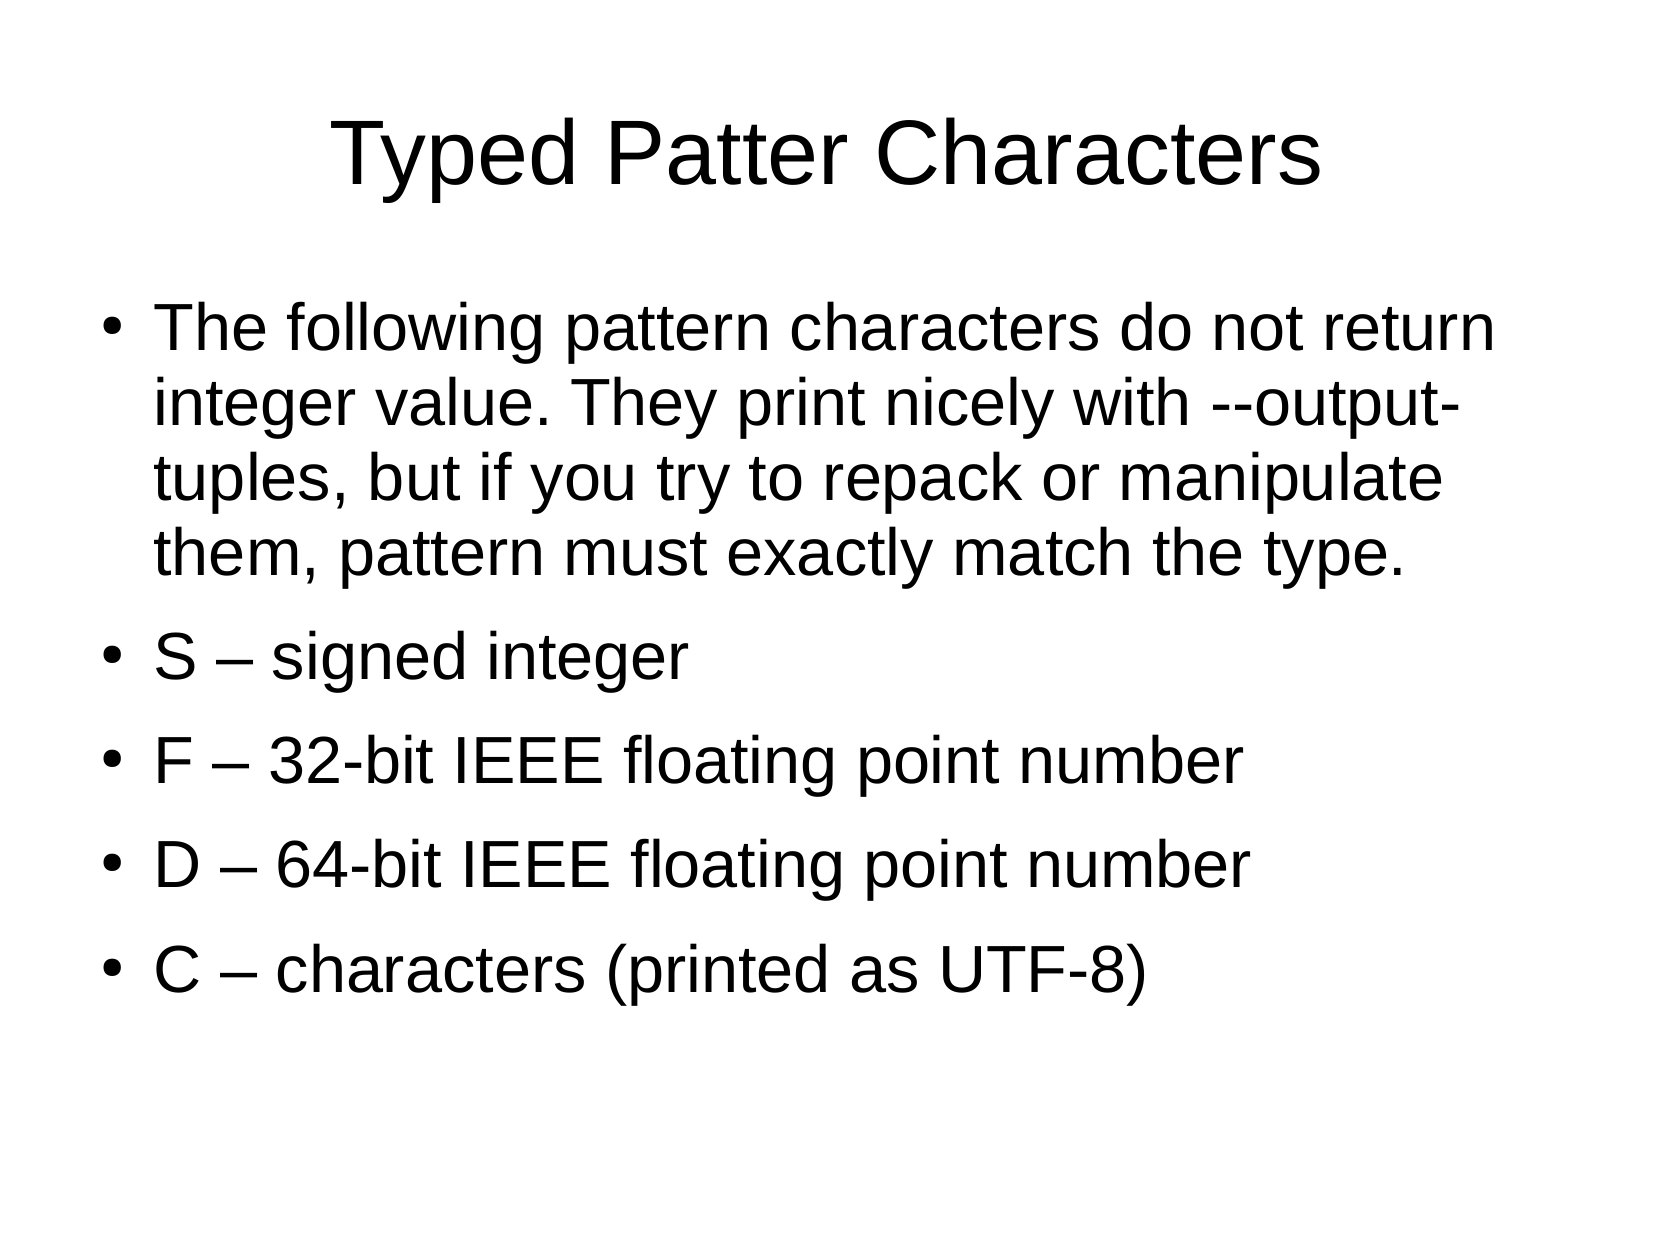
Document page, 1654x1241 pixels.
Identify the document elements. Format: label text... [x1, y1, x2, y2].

list The following pattern characters do not return integer value. They print nicely with --output-tuples, but if you try to repack or manipulate them, pattern must exactly match the type. S – signed integer F – 32-bit IEEE floating point number D – 64-bit IEEE floating point number C – characters (printed as UTF-8) [82, 290, 1571, 1109]
title Typed Patter Characters [82, 56, 1571, 250]
